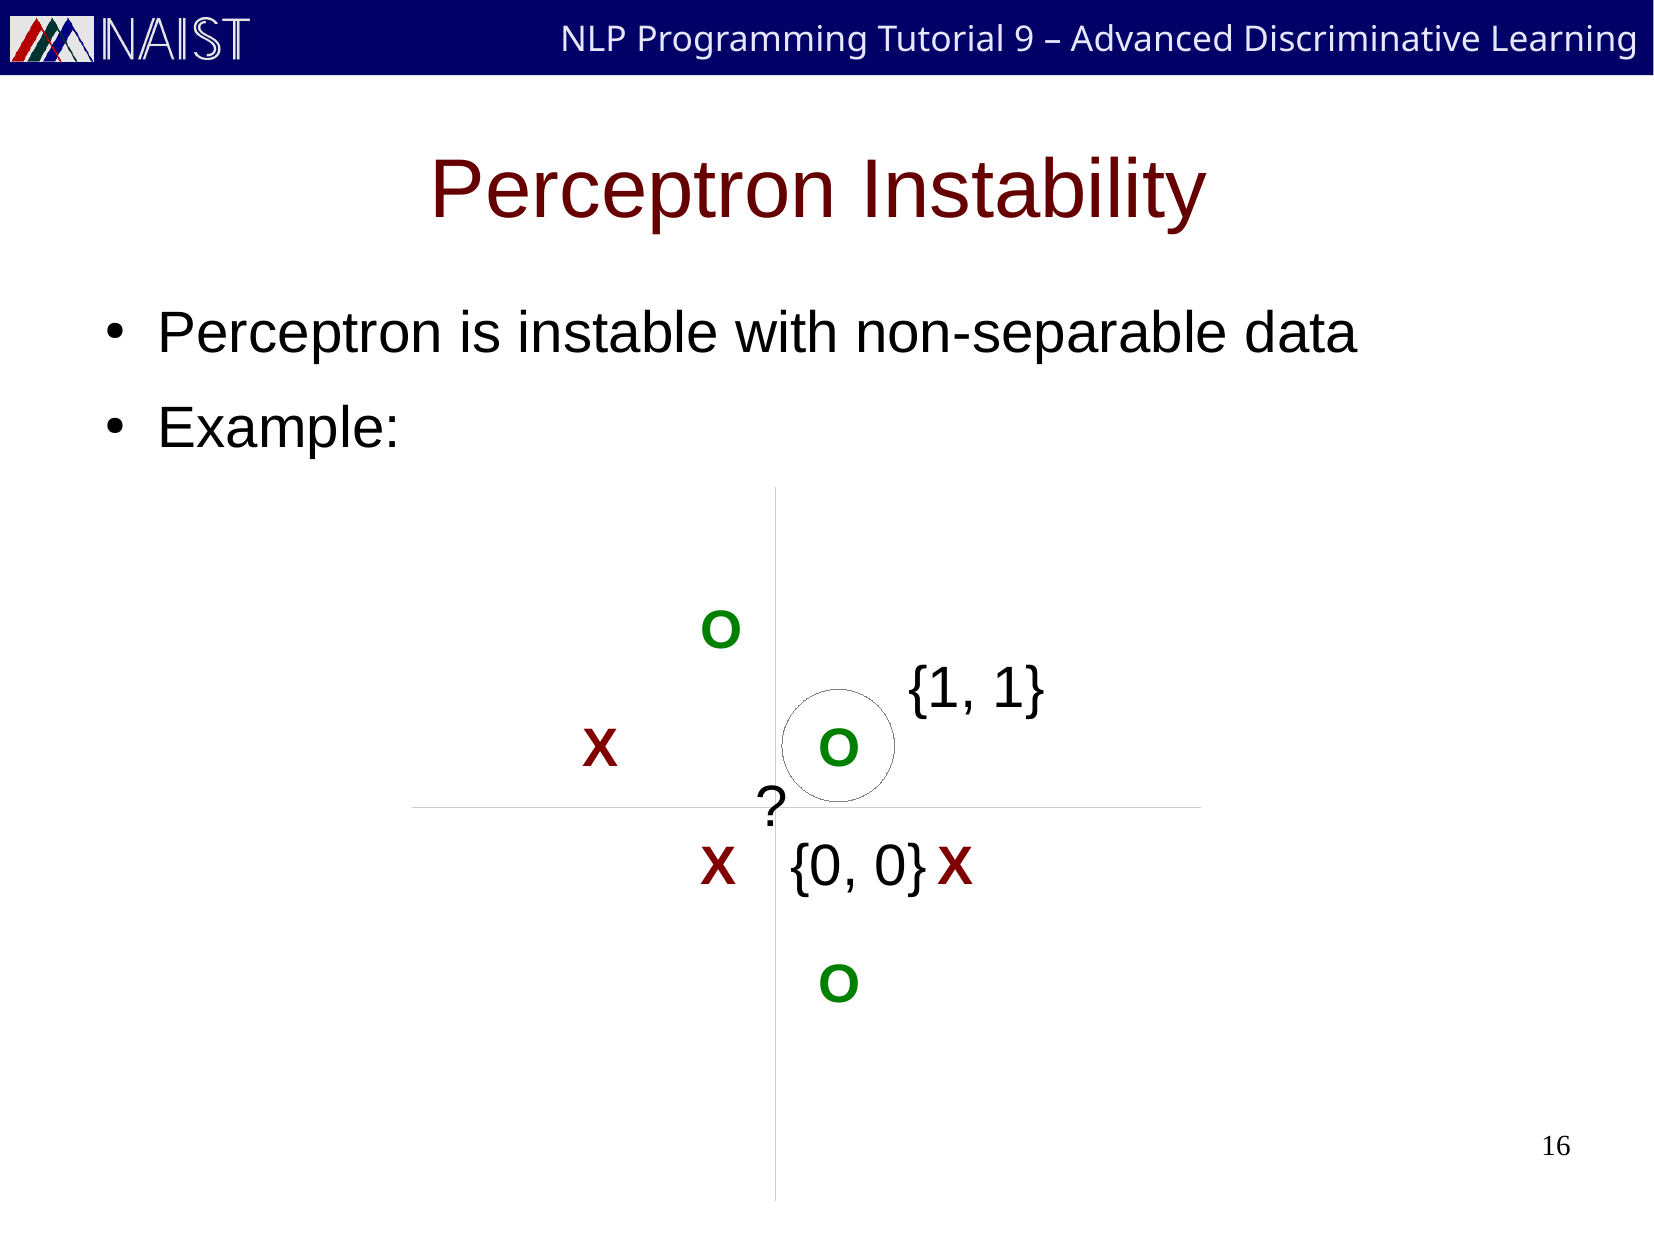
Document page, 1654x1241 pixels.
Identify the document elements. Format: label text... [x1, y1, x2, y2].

text_box X [686, 828, 753, 904]
text_box {0, 0} [775, 825, 942, 905]
text_box O [804, 710, 877, 786]
text_box ? [740, 765, 803, 846]
title Perceptron Instability [75, 92, 1564, 285]
text_box X [567, 710, 634, 786]
list Perceptron is instable with non-separable data Example: [86, 300, 1576, 460]
picture [102, 17, 251, 60]
text_box {1, 1} [893, 647, 1060, 728]
picture [10, 16, 94, 62]
text_box X [922, 828, 989, 913]
text_box O [804, 946, 877, 1022]
text_box O [686, 592, 758, 668]
